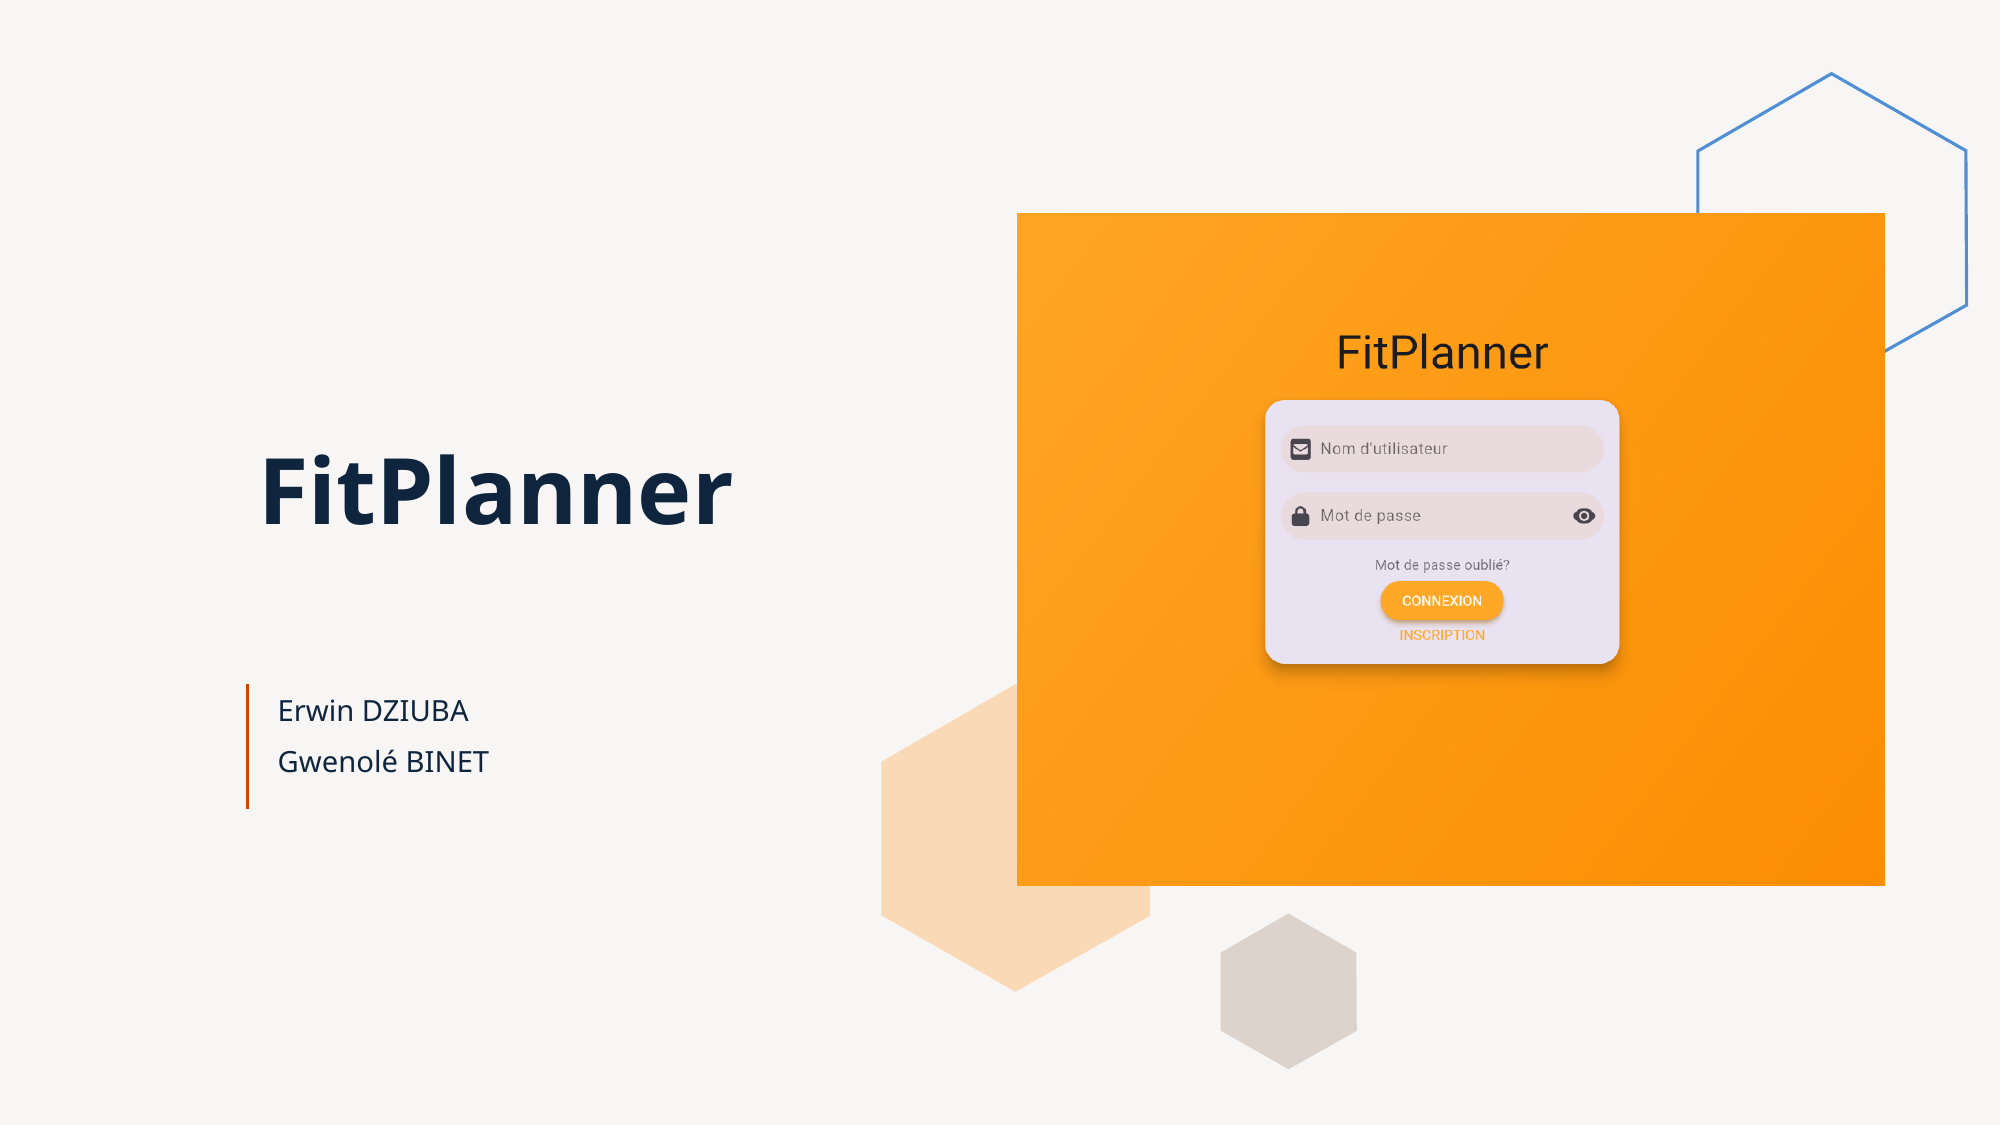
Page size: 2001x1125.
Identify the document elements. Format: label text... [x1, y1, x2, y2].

picture [1017, 213, 1885, 886]
list Erwin DZIUBA Gwenolé BINET [262, 684, 546, 810]
title FitPlanner [243, 325, 924, 664]
text_box [881, 684, 1151, 992]
